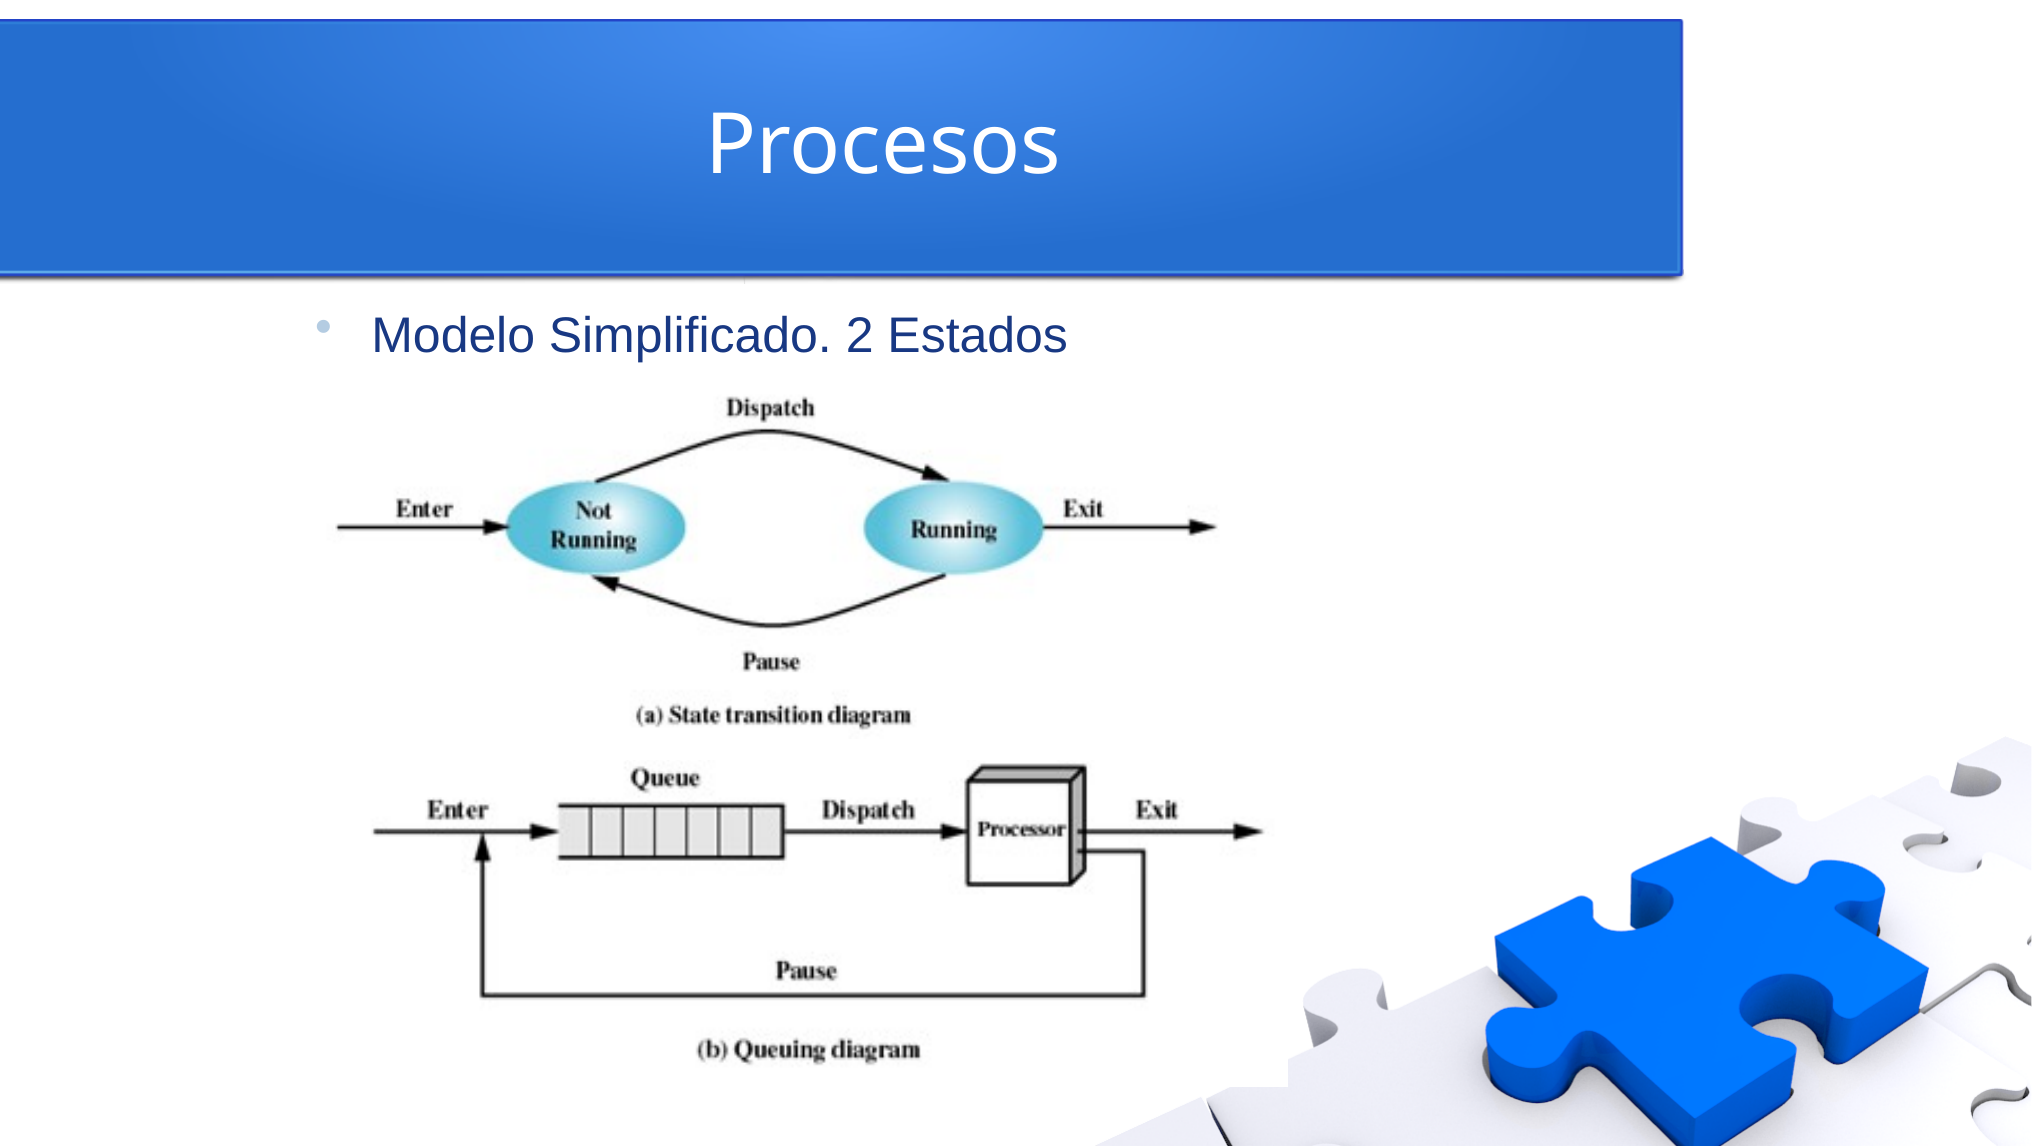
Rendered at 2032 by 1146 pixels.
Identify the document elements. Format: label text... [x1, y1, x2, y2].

picture [294, 377, 1264, 739]
title Procesos [101, 45, 1666, 237]
picture [0, 19, 1689, 284]
text_box Modelo Simplificado. 2 Estados [300, 295, 1475, 1013]
picture [318, 605, 2032, 1146]
